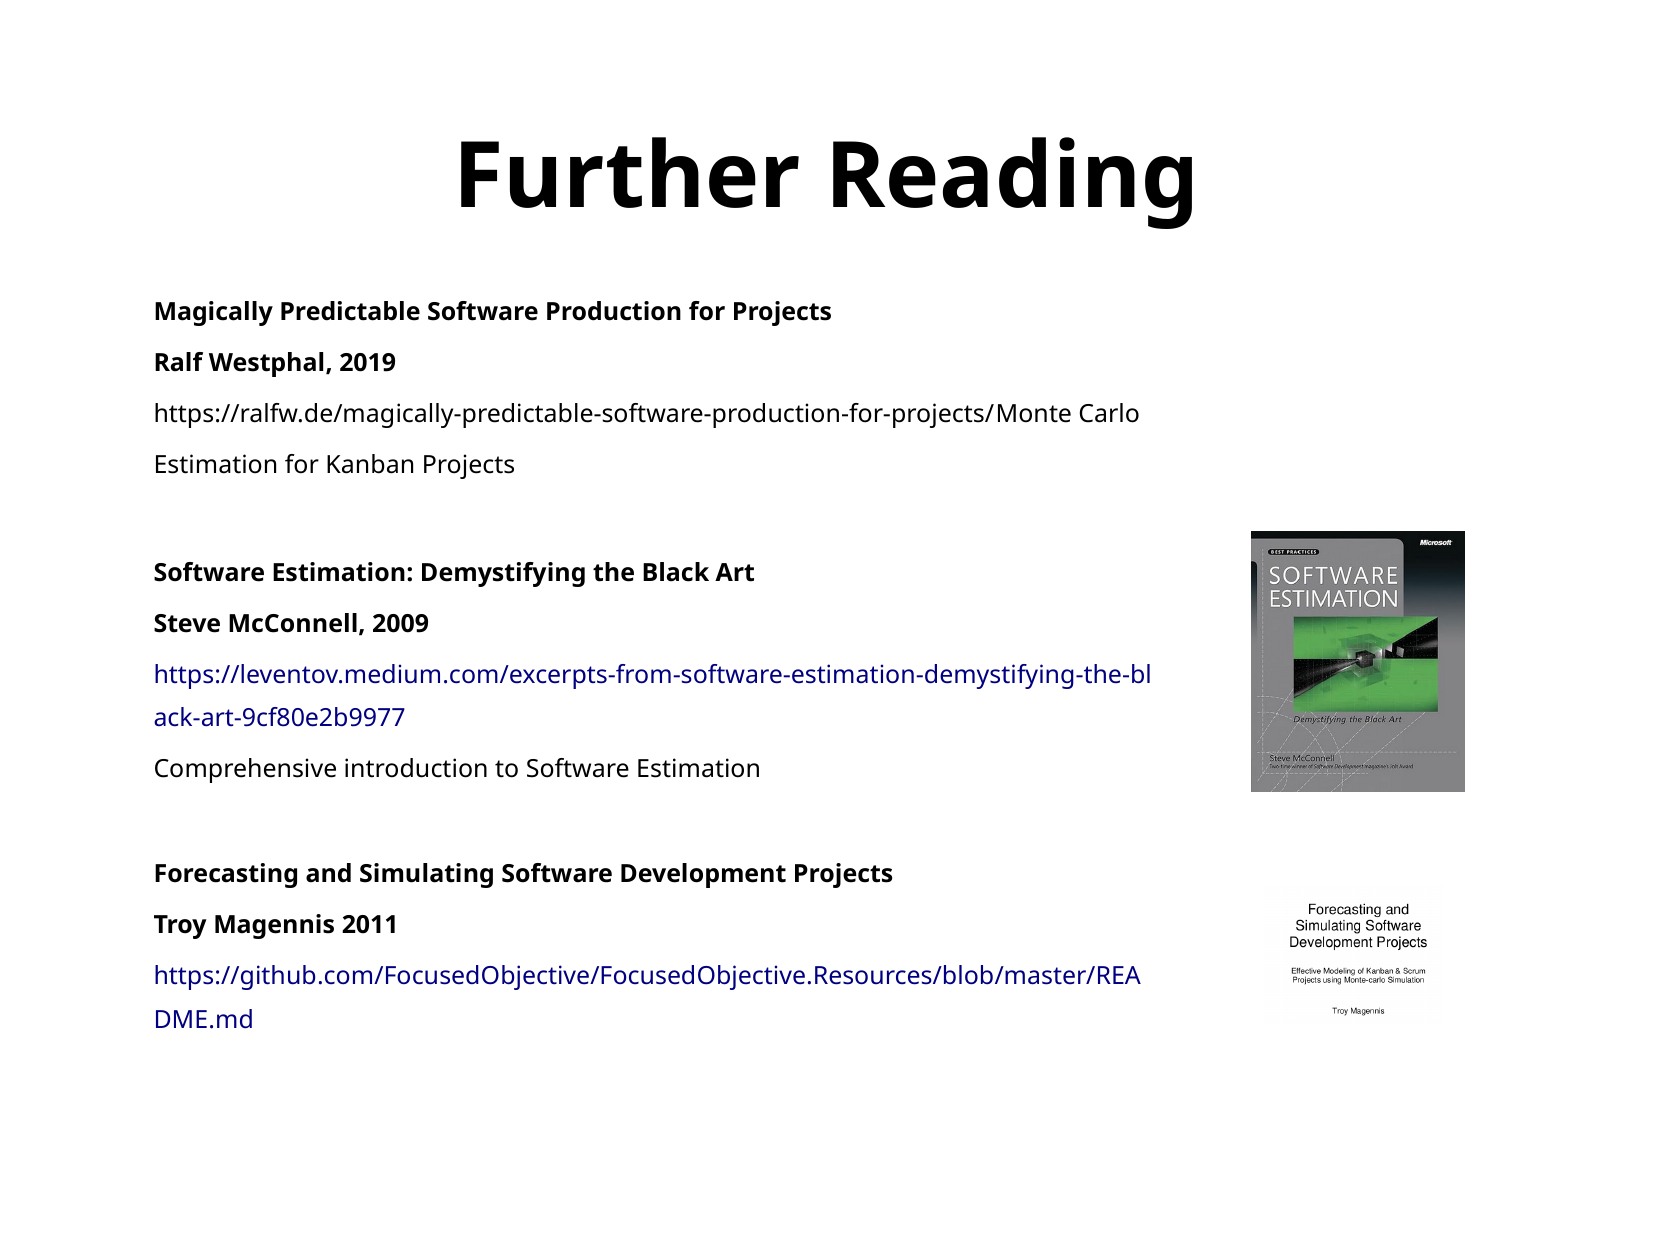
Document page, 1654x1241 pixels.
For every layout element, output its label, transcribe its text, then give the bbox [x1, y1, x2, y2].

picture [1251, 531, 1465, 792]
text_box Forecasting and Simulating Software Development Projects Troy Magennis 2011 https://github.com/FocusedObjective/FocusedObjective.Resources/blob/master/README.md [153, 838, 1158, 1122]
title Further Reading [224, 37, 1430, 308]
picture [1263, 885, 1443, 1024]
text_box Magically Predictable Software Production for Projects Ralf Westphal, 2019https://ralfw.de/magically-predictable-software-production-for-projects/Monte Carlo Estimation for Kanban Projects [153, 259, 1158, 531]
text_box Software Estimation: Demystifying the Black Art Steve McConnell, 2009 https://leventov.medium.com/excerpts-from-software-estimation-demystifying-the-black-art-9cf80e2b9977 Comprehensive introduction to Software Estimation [153, 531, 1158, 815]
